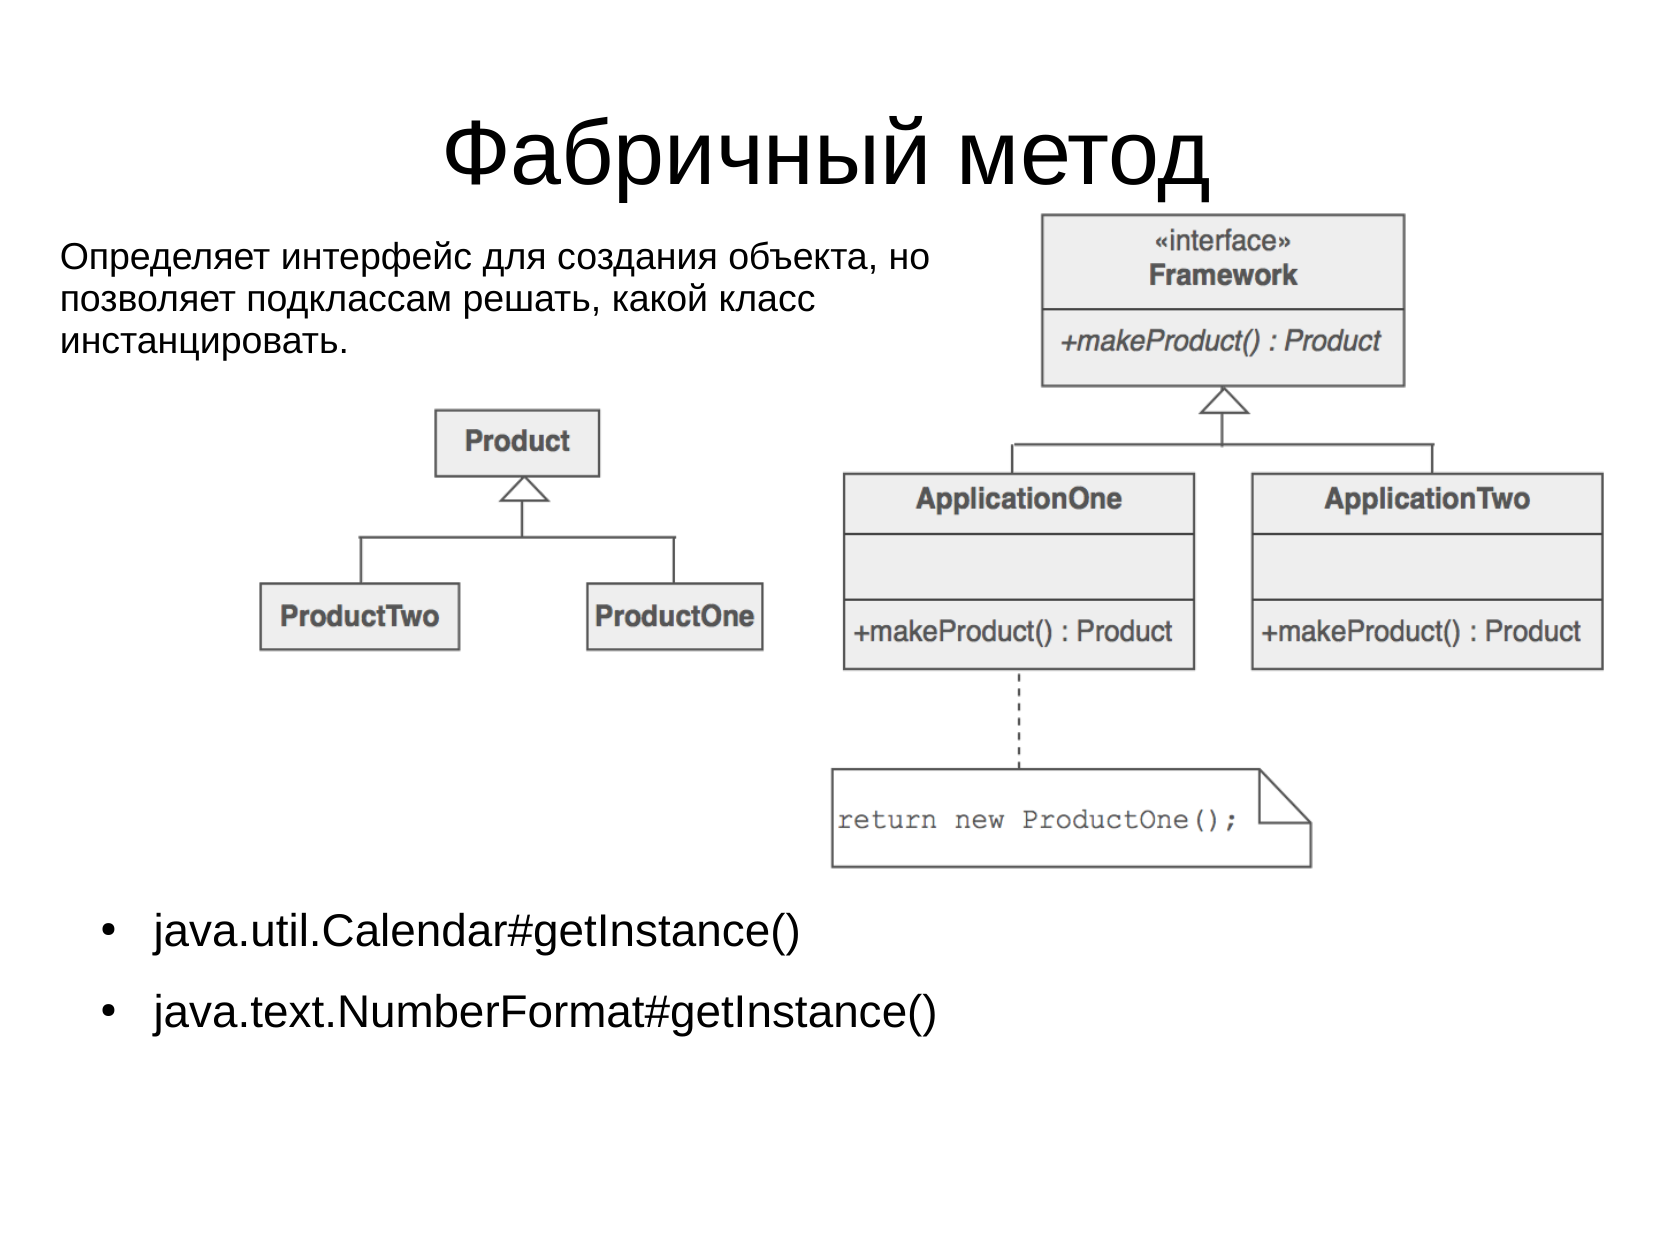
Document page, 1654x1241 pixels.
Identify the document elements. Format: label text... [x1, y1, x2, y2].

list java.util.Calendar#getInstance() java.text.NumberFormat#getInstance() [82, 904, 1571, 1156]
text_box Определяет интерфейс для создания объекта, но позволяет подклассам решать, какой класс инстанцировать. [45, 227, 1006, 369]
title Фабричный метод [82, 49, 1571, 227]
picture [255, 209, 1606, 873]
